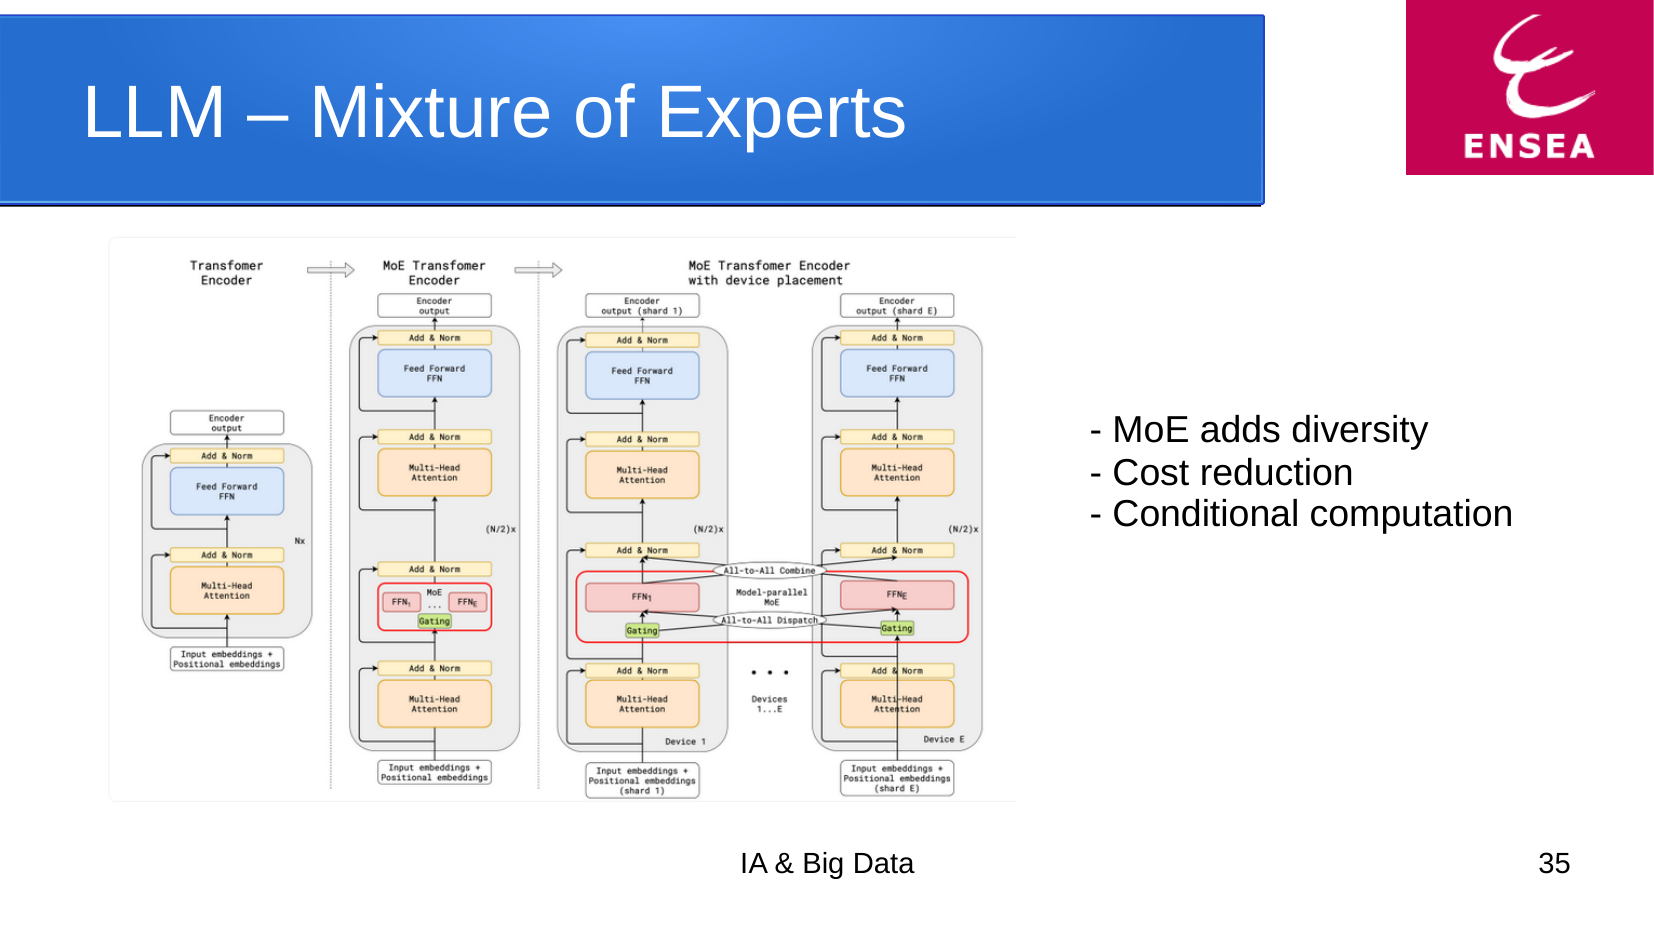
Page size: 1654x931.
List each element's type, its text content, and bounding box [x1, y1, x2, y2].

picture [1406, 0, 1654, 175]
picture [78, 226, 1016, 815]
text_box - MoE adds diversity - Cost reduction - Conditional computation [1074, 401, 1560, 543]
title LLM – Mixture of Experts [82, 35, 1235, 189]
